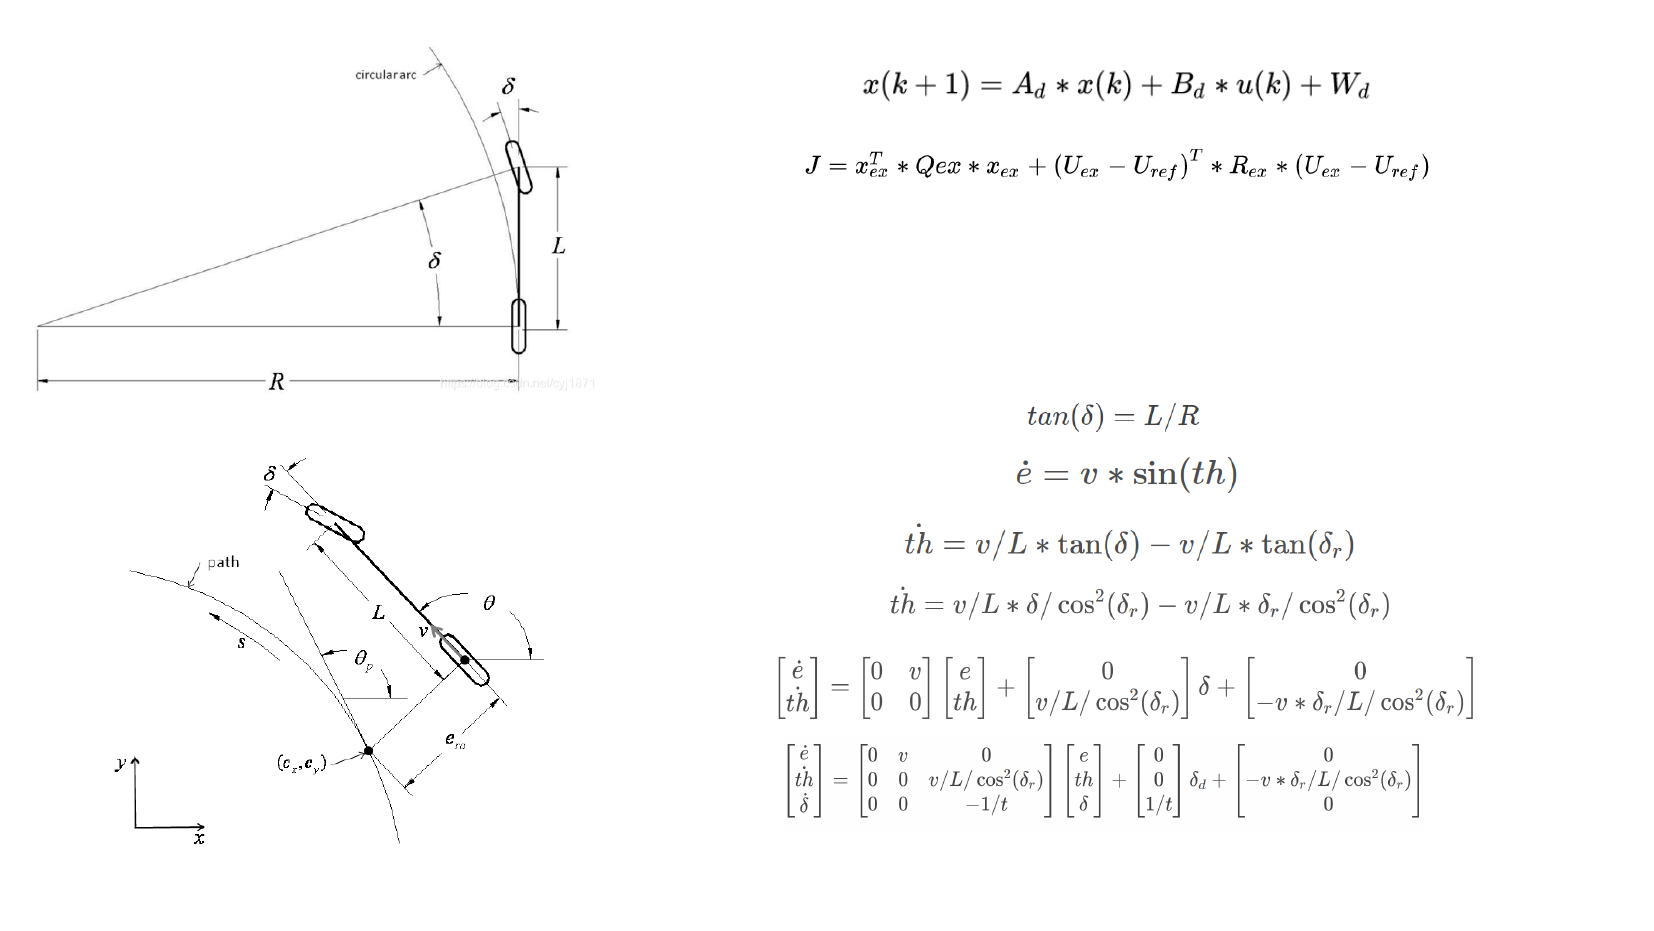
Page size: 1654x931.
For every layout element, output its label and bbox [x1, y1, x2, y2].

picture [885, 389, 1397, 631]
picture [795, 140, 1441, 196]
picture [15, 29, 601, 397]
picture [855, 65, 1381, 106]
picture [780, 734, 1426, 830]
picture [60, 434, 620, 881]
picture [765, 644, 1486, 732]
